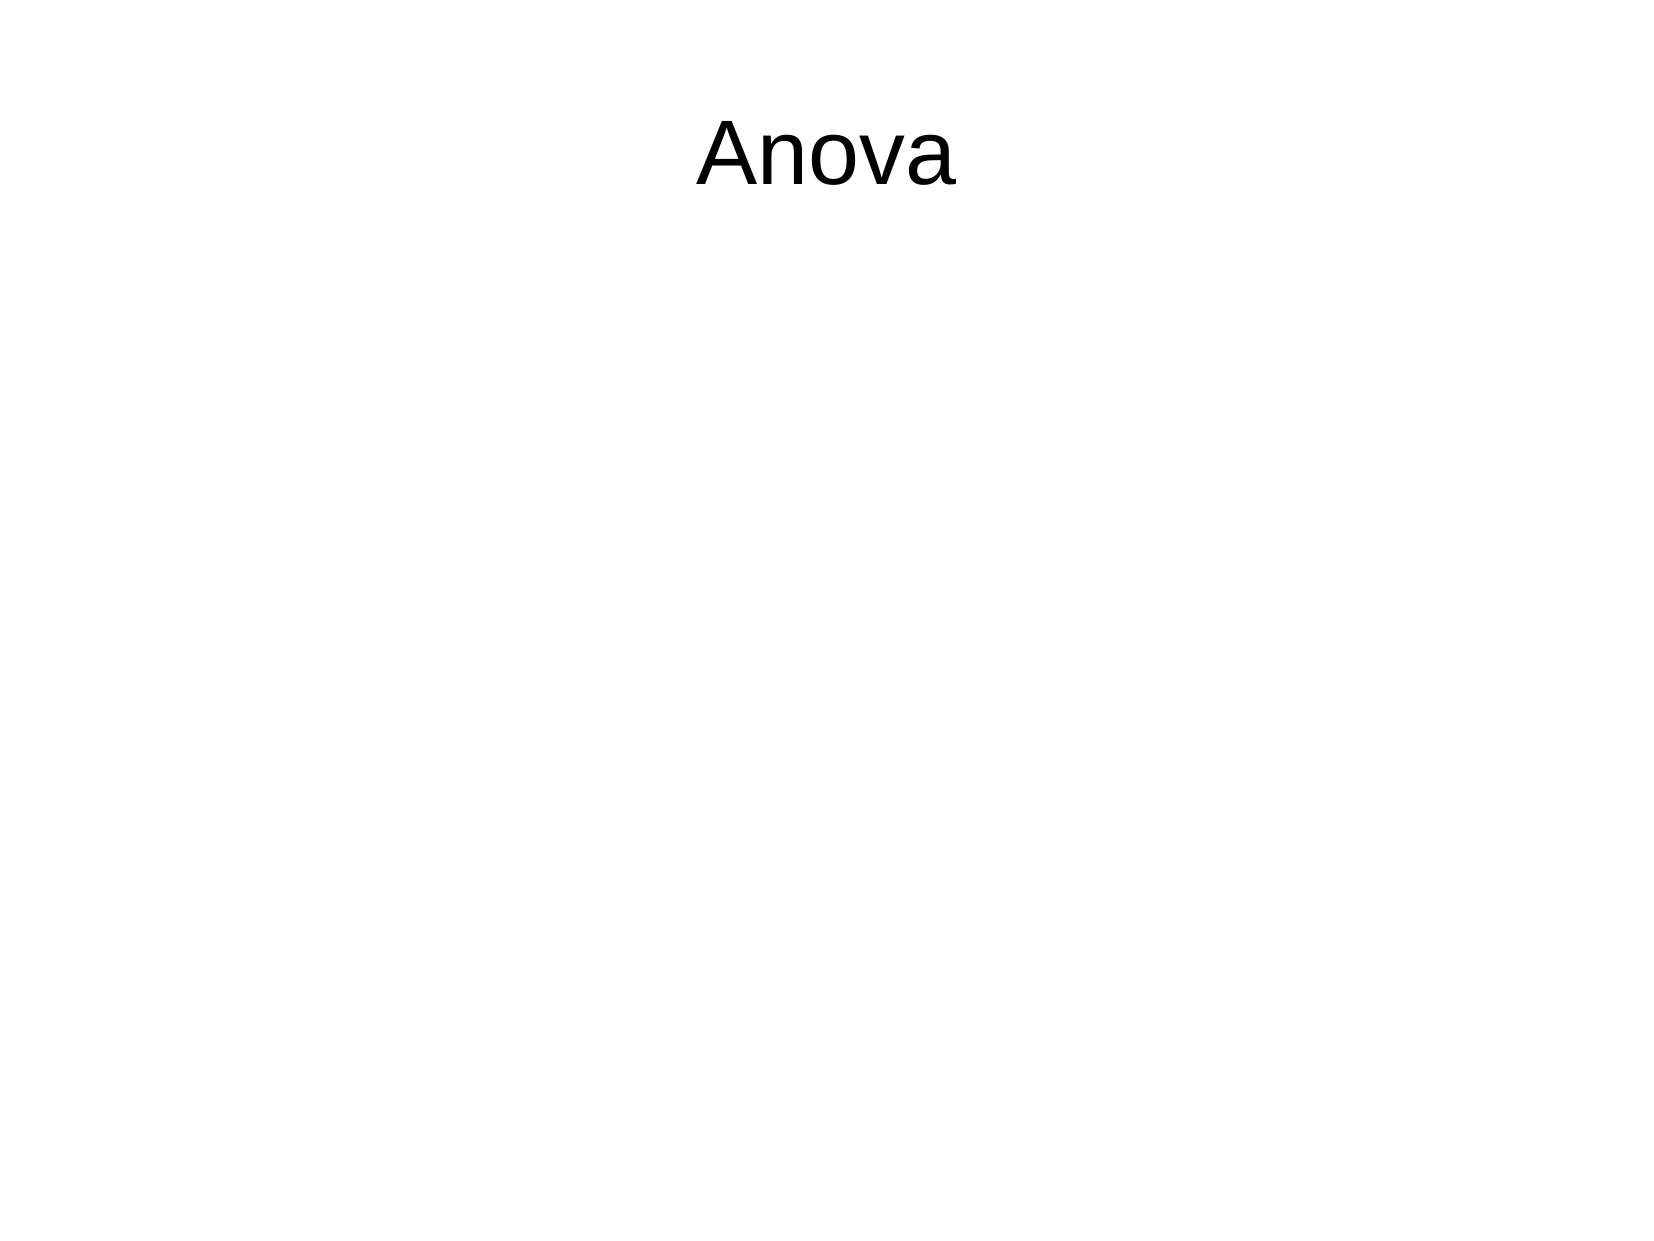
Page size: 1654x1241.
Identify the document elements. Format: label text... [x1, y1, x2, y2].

title Anova [82, 49, 1571, 257]
